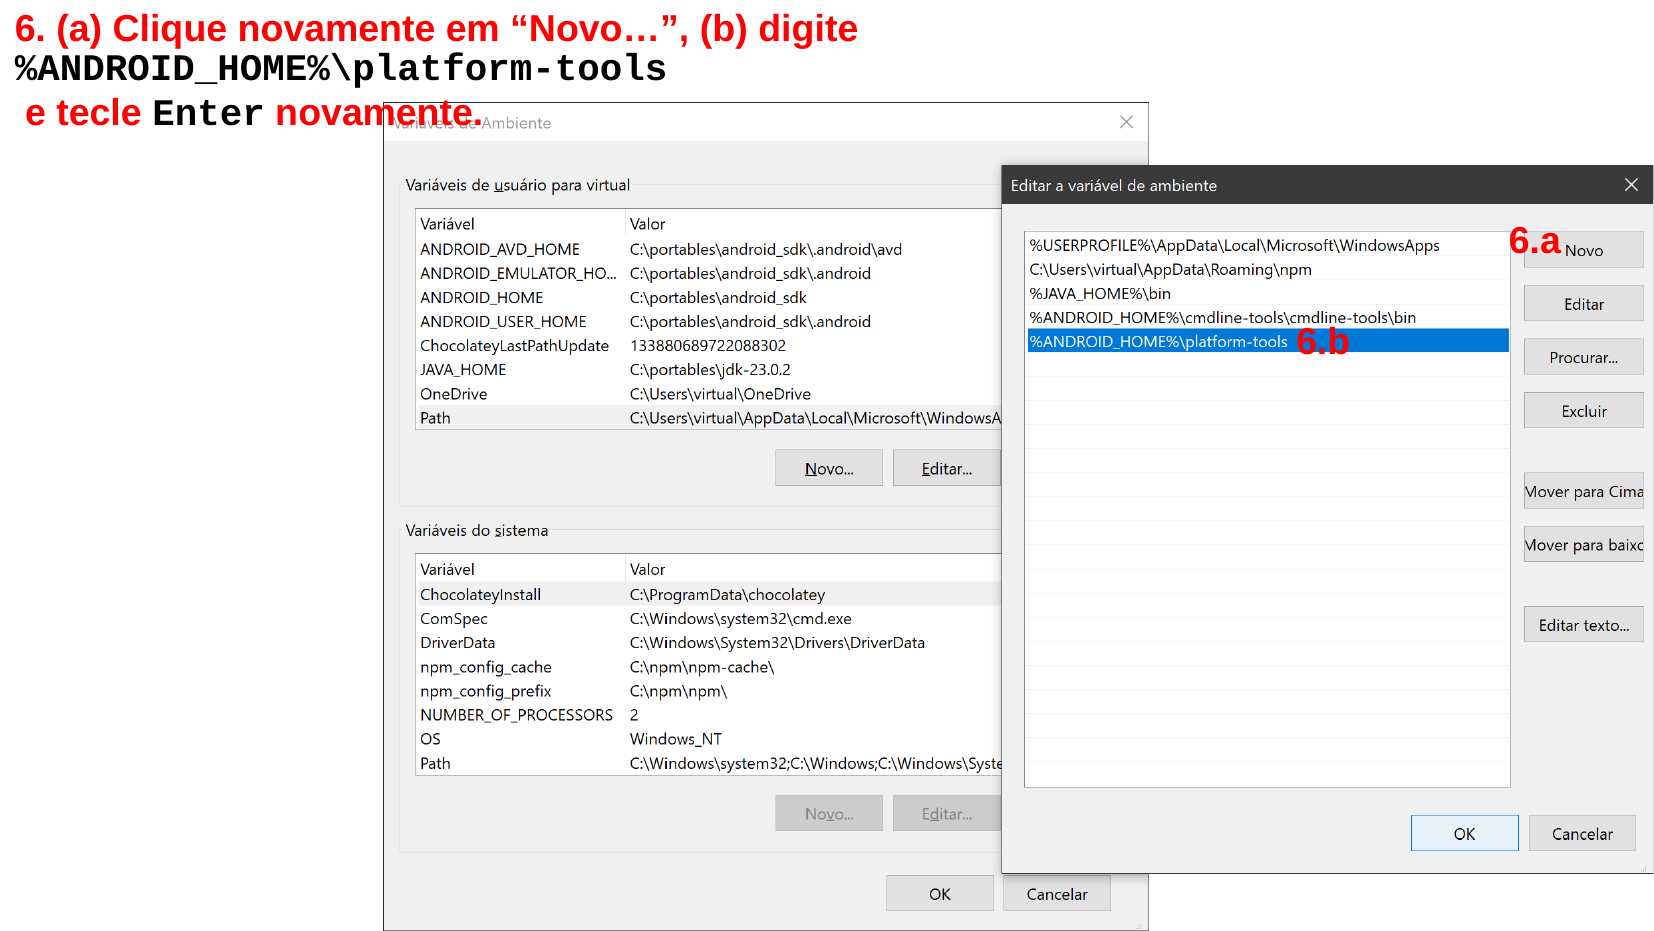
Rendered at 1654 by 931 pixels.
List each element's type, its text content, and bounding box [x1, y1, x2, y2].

text_box 6. (a) Clique novamente em “Novo…”, (b) digite %ANDROID_HOME%\platform-tools e tecle Enter novamente. [0, 0, 1654, 145]
text_box 6.b [1281, 312, 1366, 370]
text_box 6.a [1494, 212, 1576, 270]
picture [383, 145, 1654, 931]
